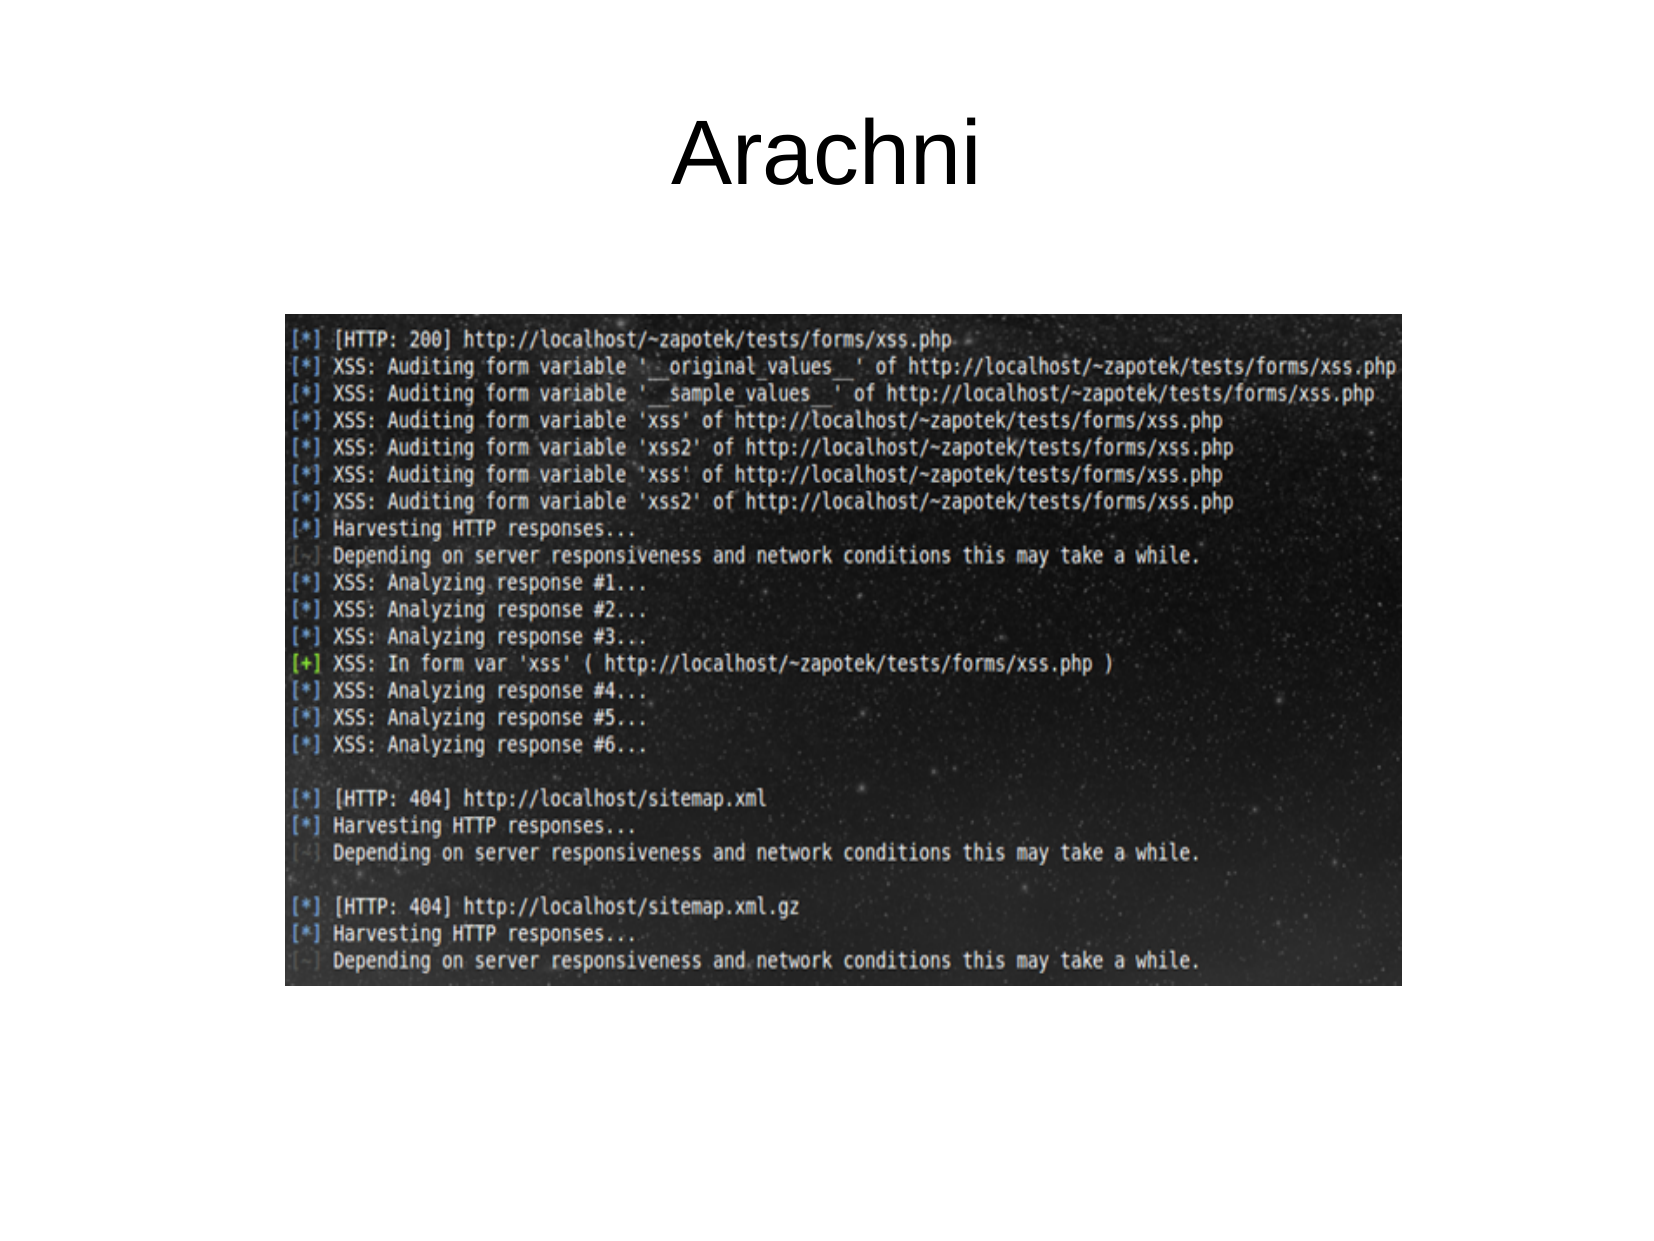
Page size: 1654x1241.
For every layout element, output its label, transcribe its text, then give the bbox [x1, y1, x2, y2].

title Arachni [82, 49, 1571, 257]
picture [285, 314, 1402, 986]
